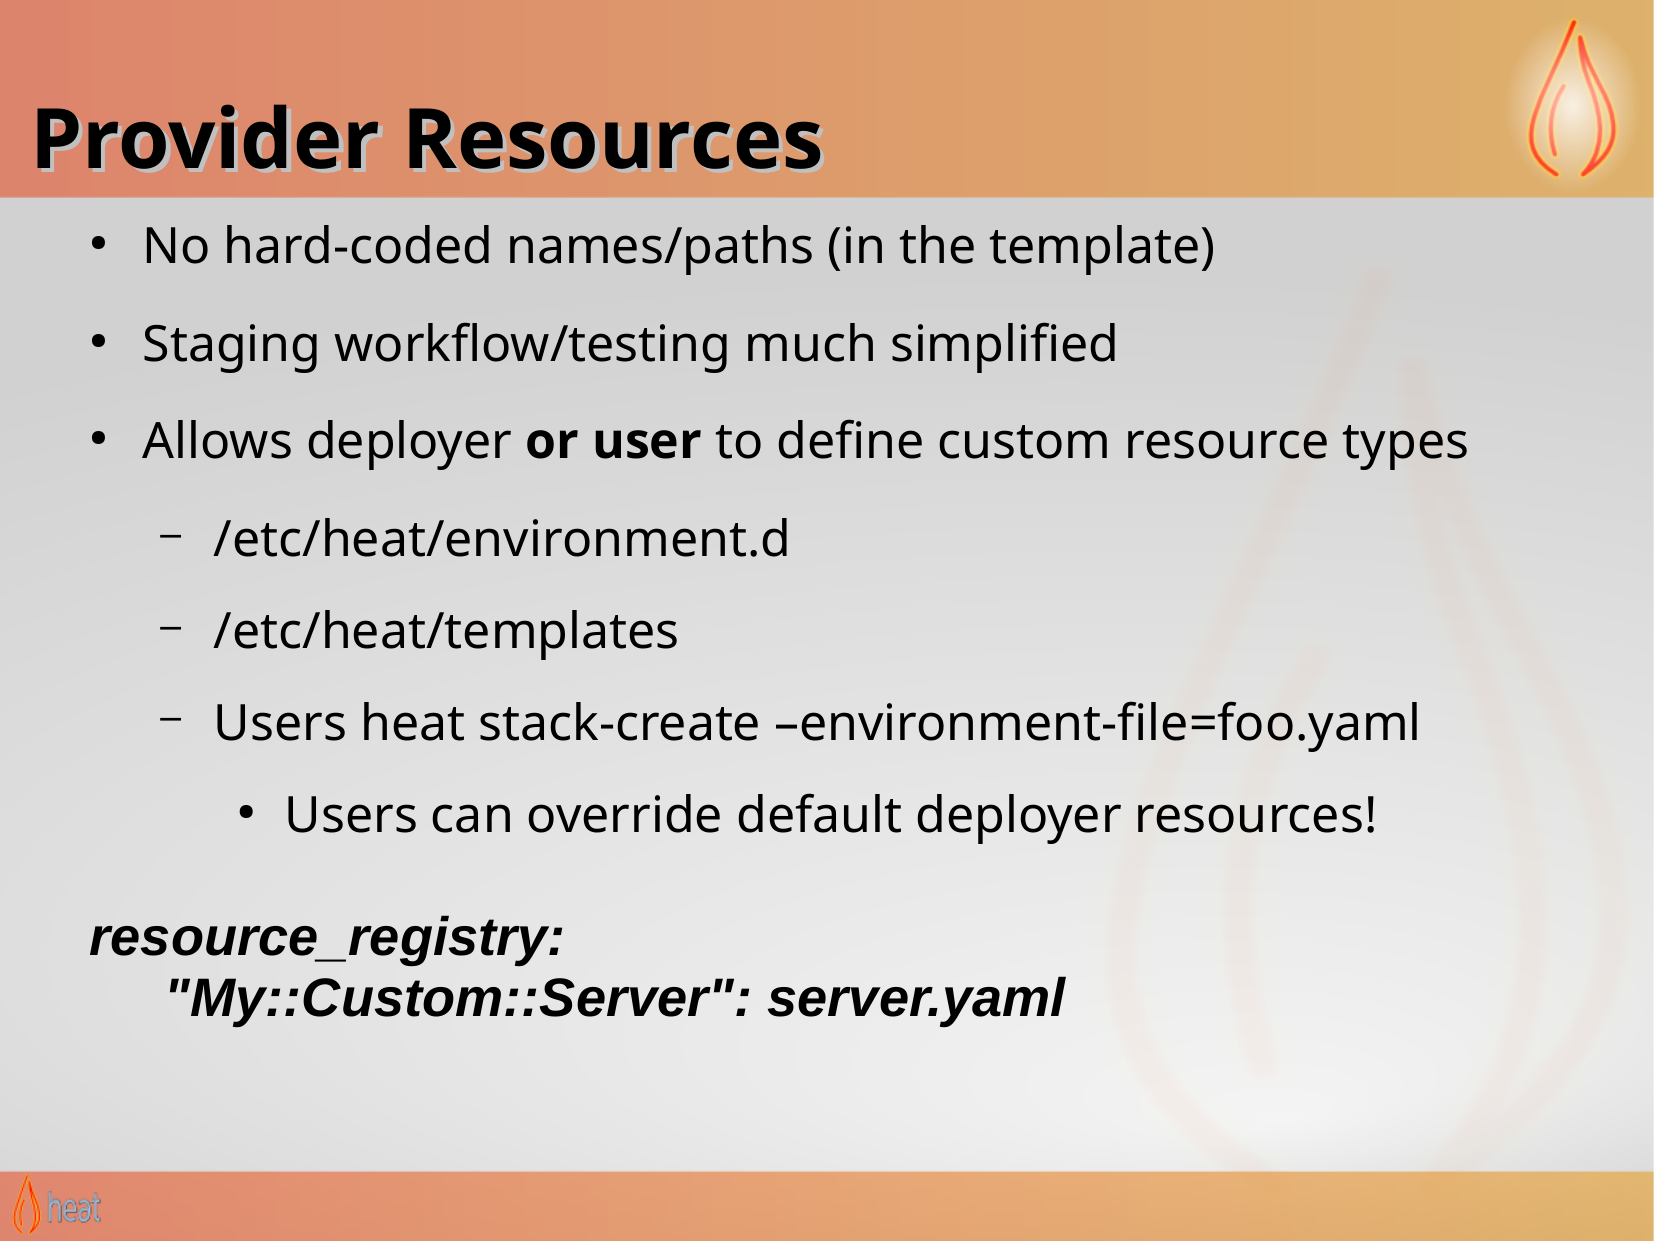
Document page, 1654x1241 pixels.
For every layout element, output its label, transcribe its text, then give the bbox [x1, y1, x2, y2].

text_box resource_registry: "My::Custom::Server": server.yaml [75, 899, 1082, 1036]
title Provider Resources [30, 23, 1606, 249]
picture [0, 0, 1654, 1241]
list No hard-coded names/paths (in the template) Staging workflow/testing much simplified Allows deployer or user to define custom resource types /etc/heat/environment.d /etc/heat/templates Users heat stack-create –environment-file=foo.yaml Users can override default deployer resources! [71, 210, 1606, 901]
